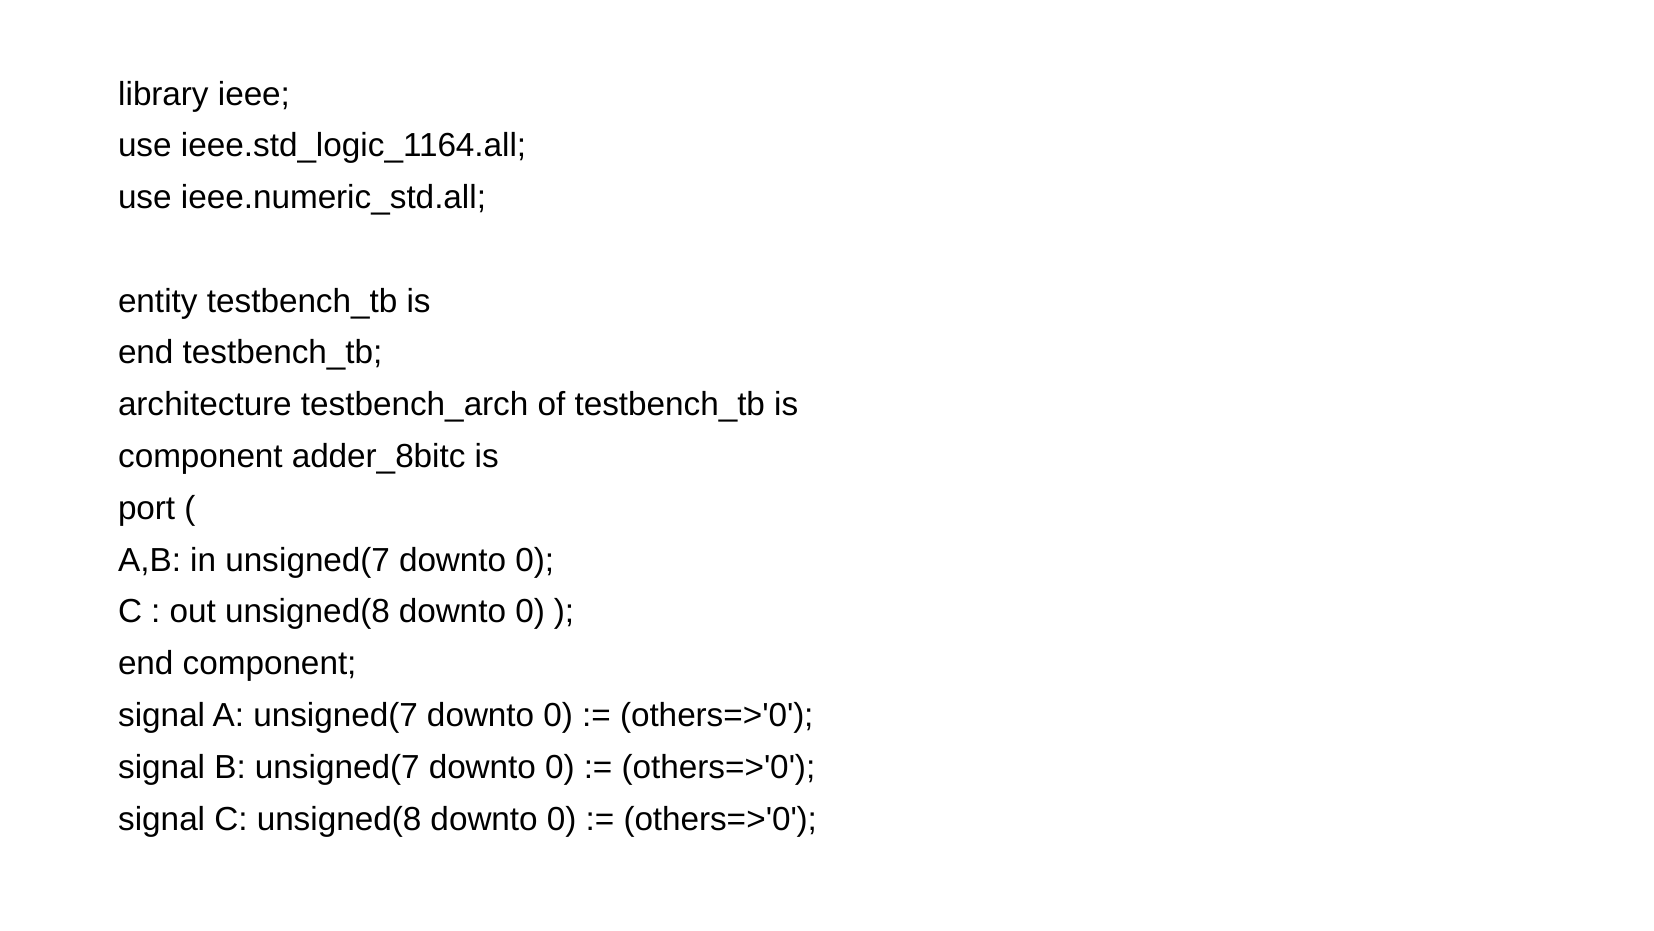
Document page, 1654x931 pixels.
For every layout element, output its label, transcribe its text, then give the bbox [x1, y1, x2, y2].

list library ieee; use ieee.std_logic_1164.all; use ieee.numeric_std.all; entity testbench_tb is end testbench_tb; architecture testbench_arch of testbench_tb is component adder_8bitc is port ( A,B: in unsigned(7 downto 0); C : out unsigned(8 downto 0) ); end component; signal A: unsigned(7 downto 0) := (others=>'0'); signal B: unsigned(7 downto 0) := (others=>'0'); signal C: unsigned(8 downto 0) := (others=>'0'); [82, 75, 1571, 856]
